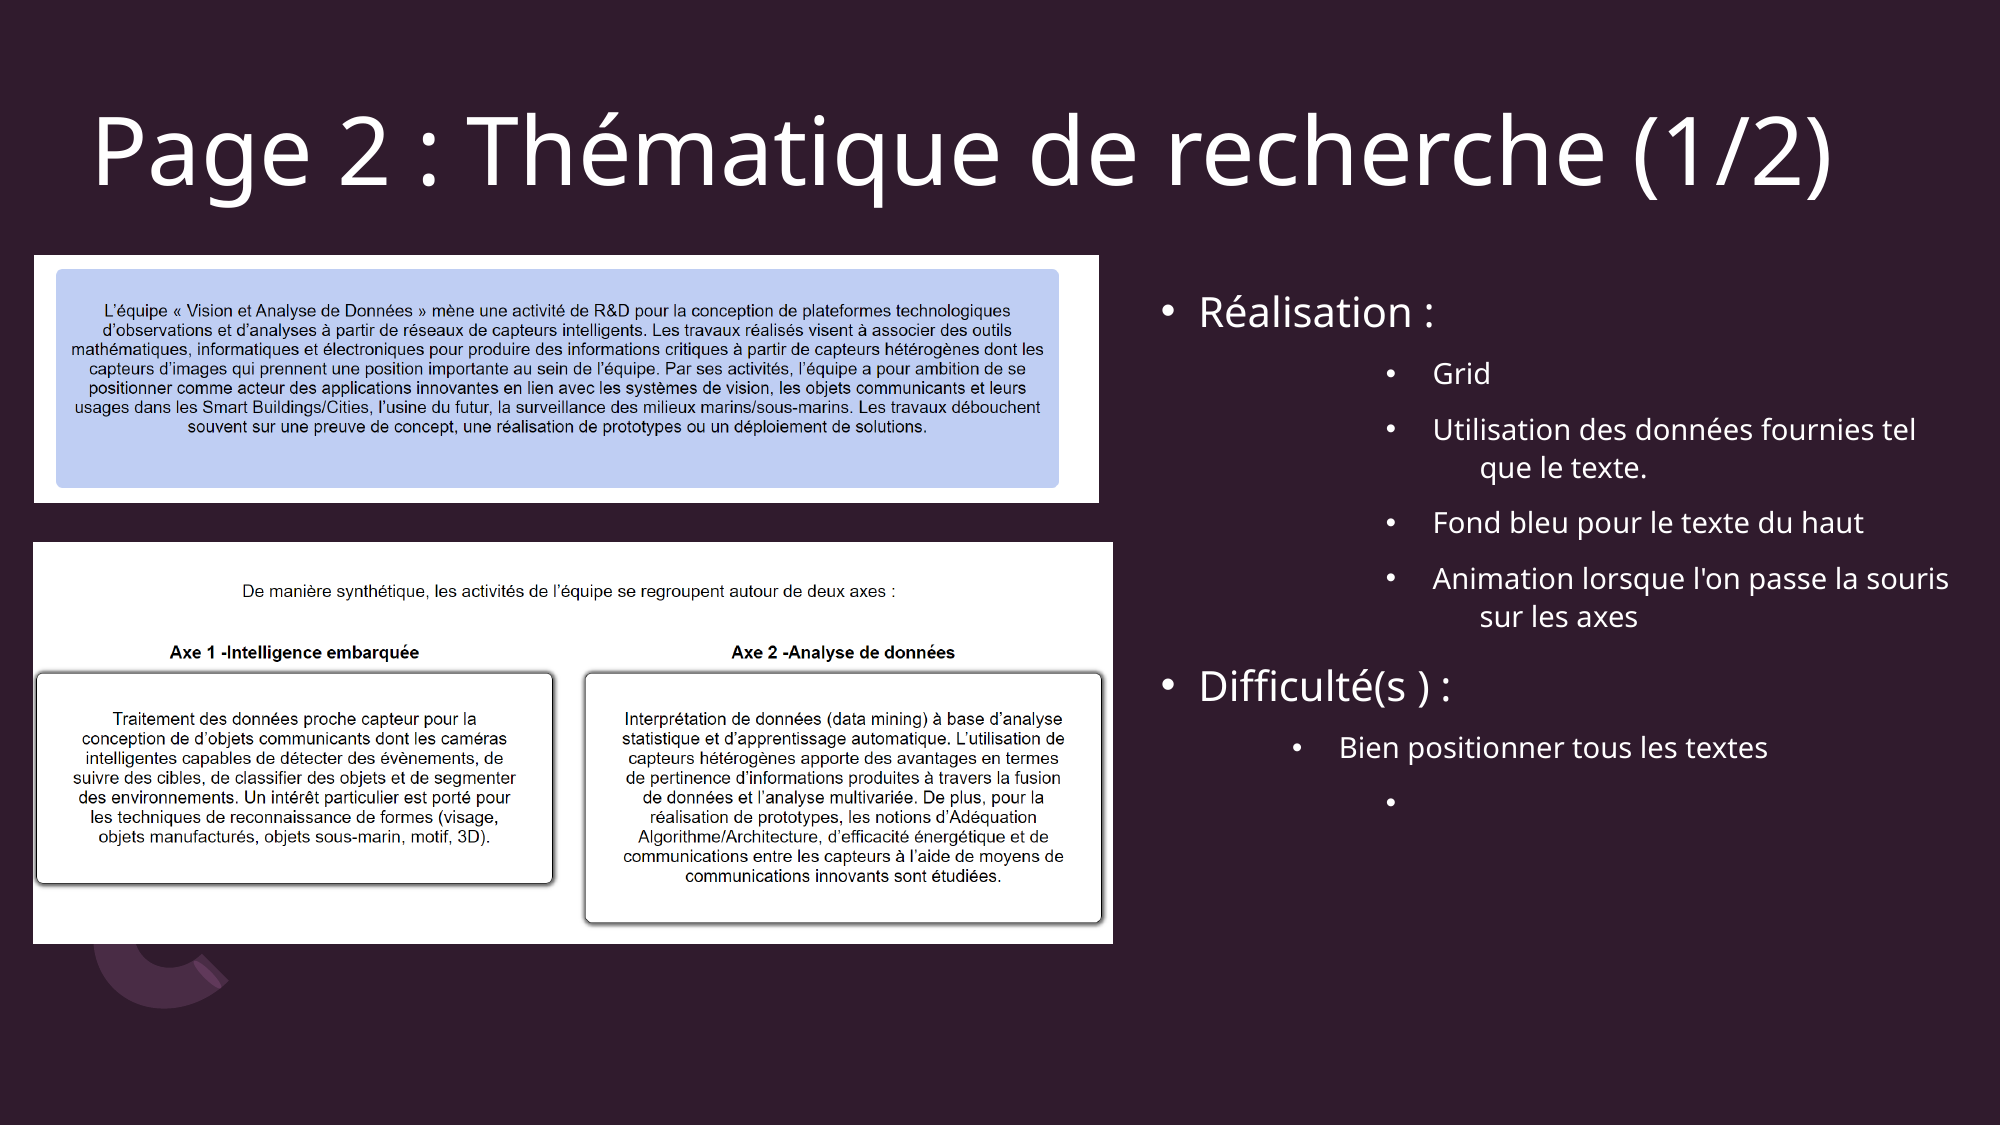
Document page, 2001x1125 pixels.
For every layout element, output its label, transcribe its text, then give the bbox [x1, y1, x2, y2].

picture [34, 255, 1099, 504]
text_box Réalisation : Grid Utilisation des données fournies tel que le texte. Fond bleu pour le texte du haut Animation lorsque l'on passe la souris sur les axes Difficulté(s ) : Bien positionner tous les textes [1160, 280, 1968, 934]
title Page 2 : Thématique de recherche (1/2) [90, 90, 1910, 309]
picture [33, 542, 1113, 944]
